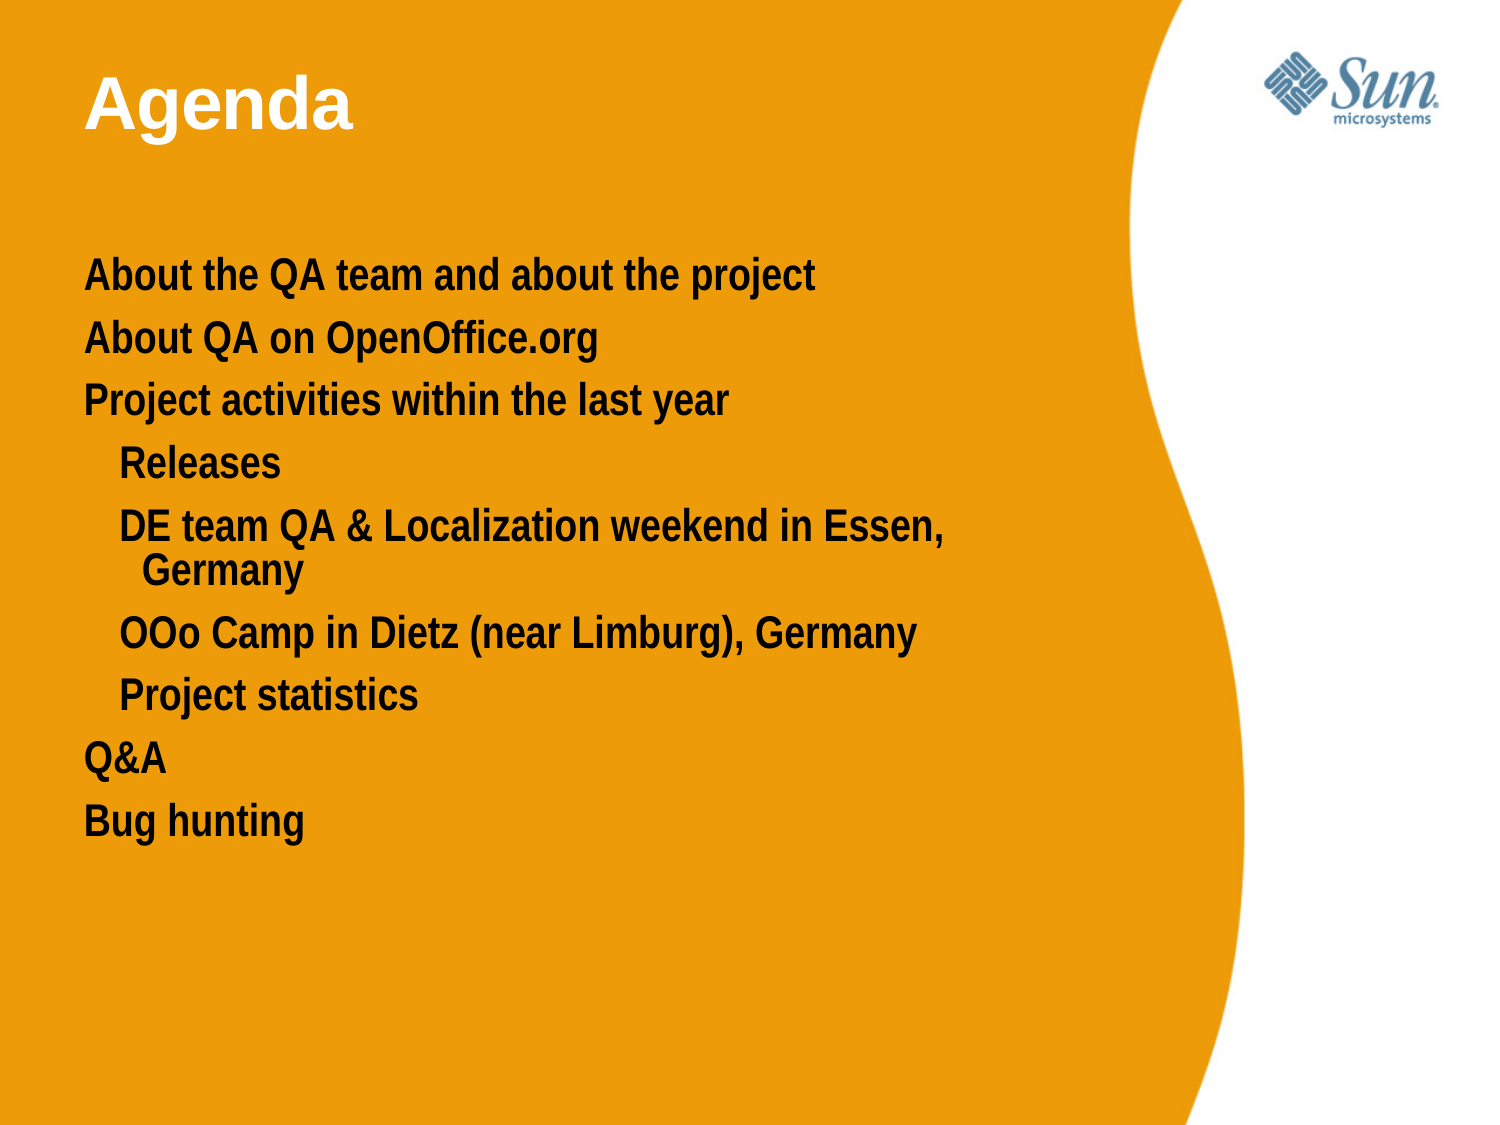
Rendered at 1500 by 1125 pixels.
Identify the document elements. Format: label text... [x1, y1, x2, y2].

title Agenda [83, 69, 903, 254]
text_box About the QA team and about the project About QA on OpenOffice.org Project activities within the last year Releases DE team QA & Localization weekend in Essen, Germany OOo Camp in Dietz (near Limburg), Germany Project statistics Q&A Bug hunting [83, 254, 1074, 1004]
picture [0, 0, 1500, 1125]
